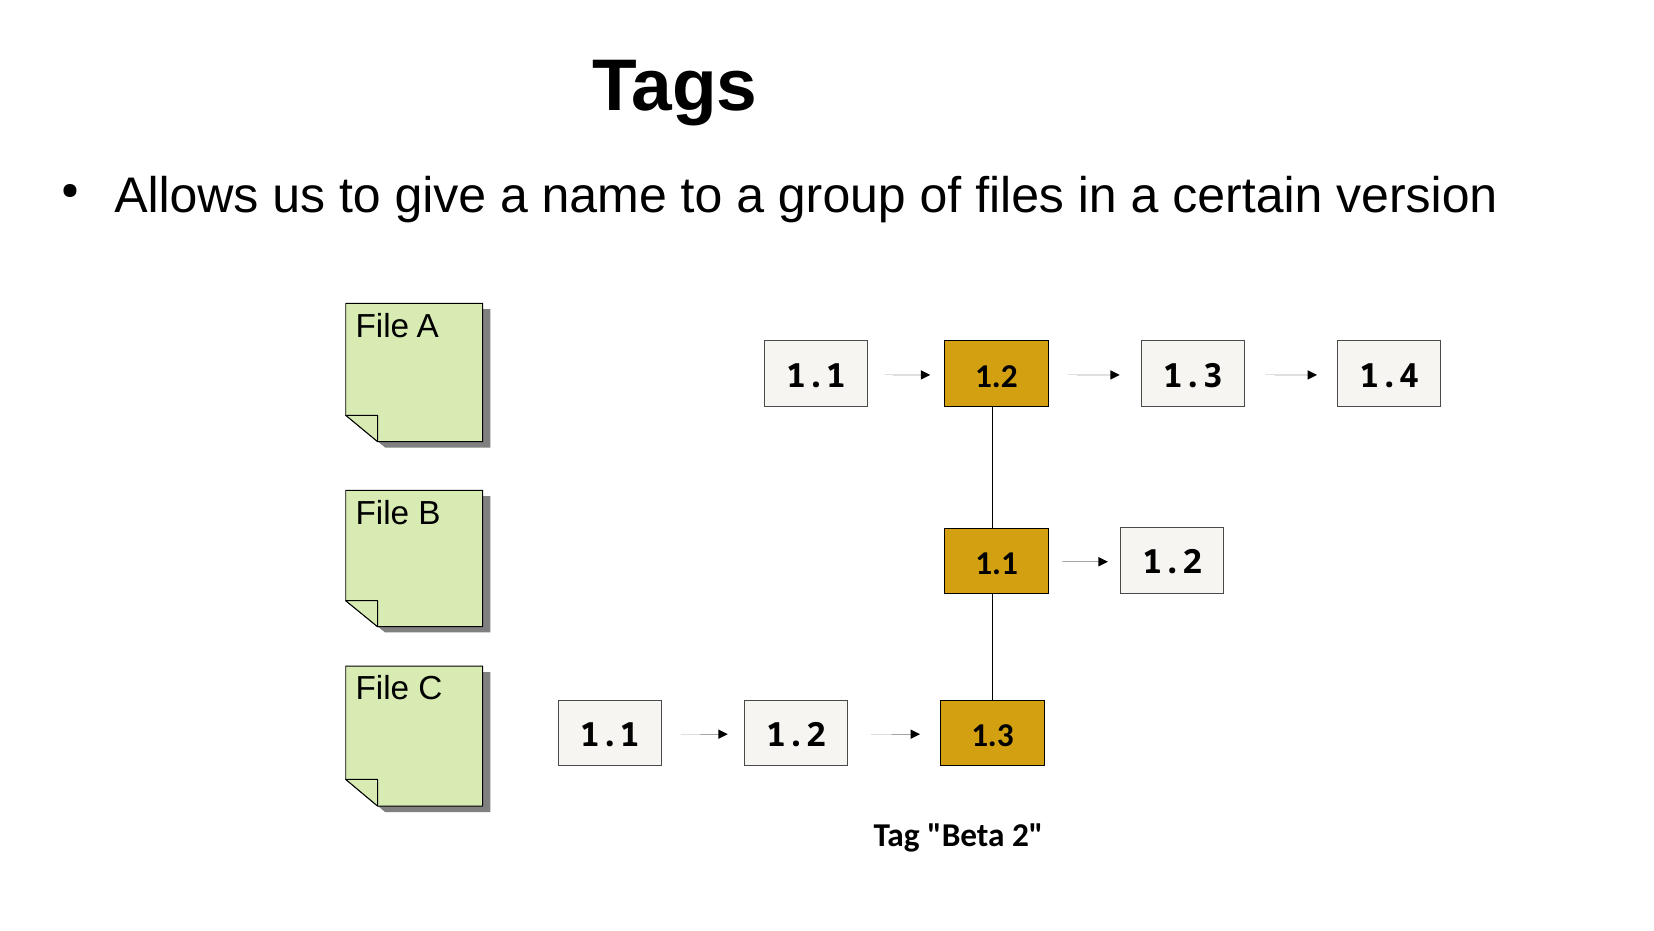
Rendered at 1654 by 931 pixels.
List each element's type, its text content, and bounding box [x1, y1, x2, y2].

text_box 1.3 [1141, 340, 1245, 407]
text_box 1.3 [940, 700, 1045, 766]
text_box 1.1 [764, 340, 868, 407]
text_box 1.2 [944, 340, 1049, 407]
picture [340, 486, 497, 637]
text_box 1.1 [944, 528, 1049, 594]
list Allows us to give a name to a group of files in a certain version [25, 156, 1628, 912]
text_box 1.4 [1337, 340, 1441, 407]
title Tags [25, 5, 1325, 157]
picture [340, 299, 497, 452]
text_box 1.2 [1120, 527, 1224, 594]
text_box 1.2 [744, 700, 848, 766]
picture [340, 662, 497, 817]
text_box 1.1 [558, 700, 662, 766]
text_box Tag "Beta 2" [859, 806, 1122, 860]
